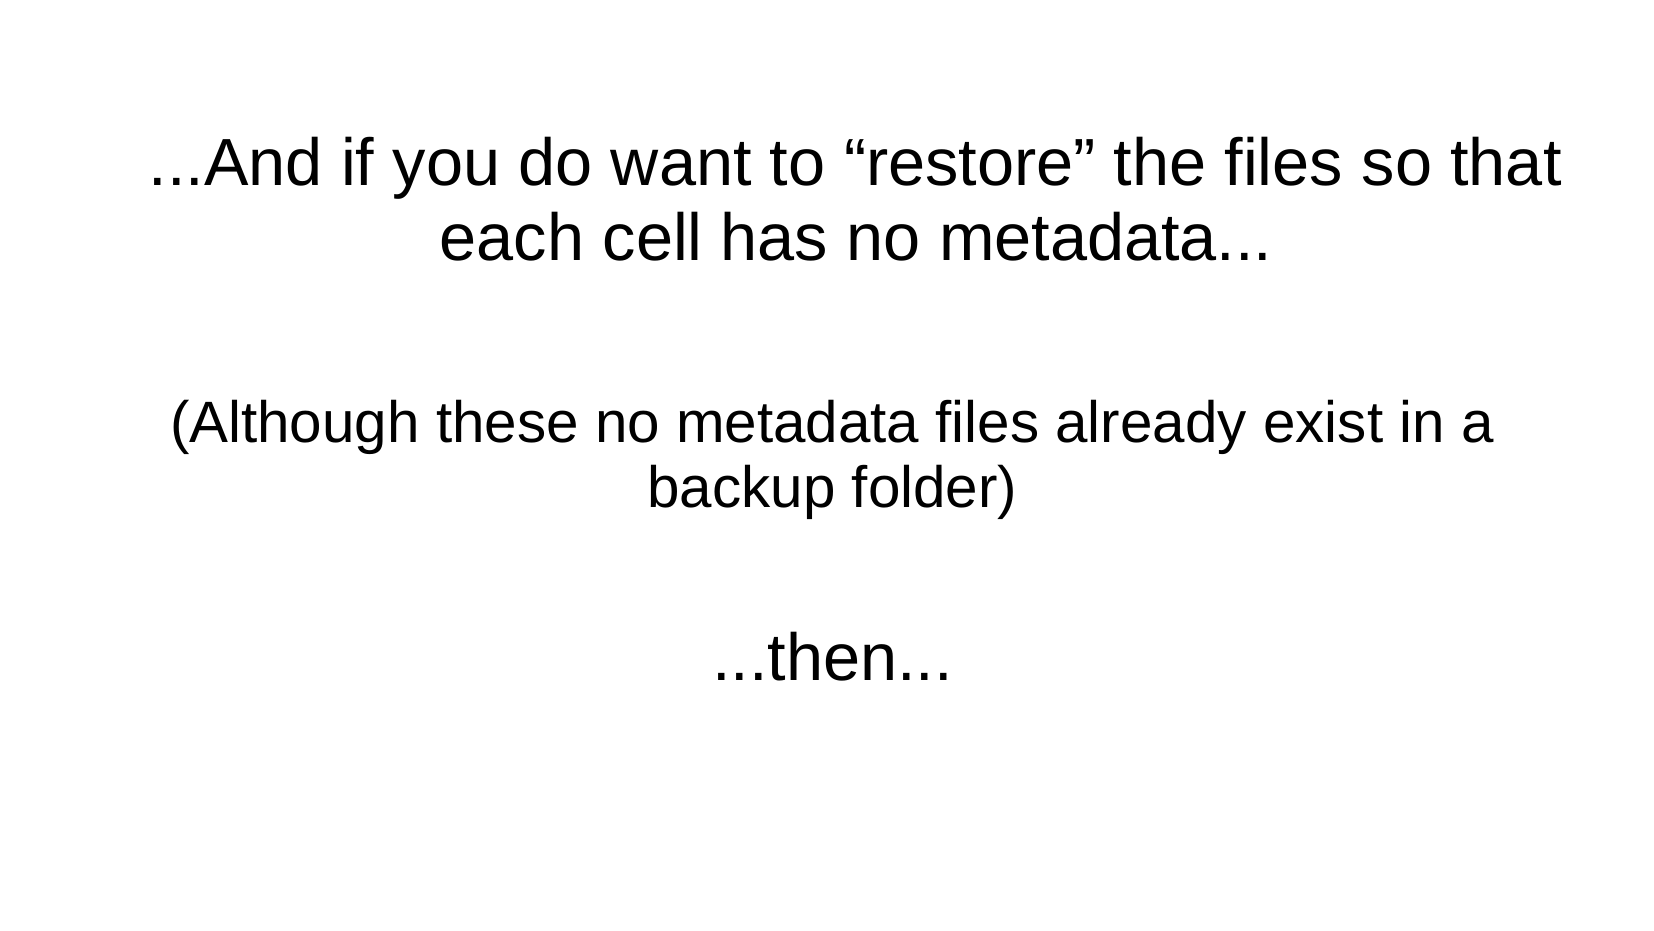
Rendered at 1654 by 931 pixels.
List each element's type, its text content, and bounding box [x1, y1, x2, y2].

text_box ...then... [70, 612, 1559, 703]
text_box ...And if you do want to “restore” the files so that each cell has no metadata... [94, 124, 1583, 275]
text_box (Although these no metadata files already exist in a backup folder) [129, 354, 1501, 556]
